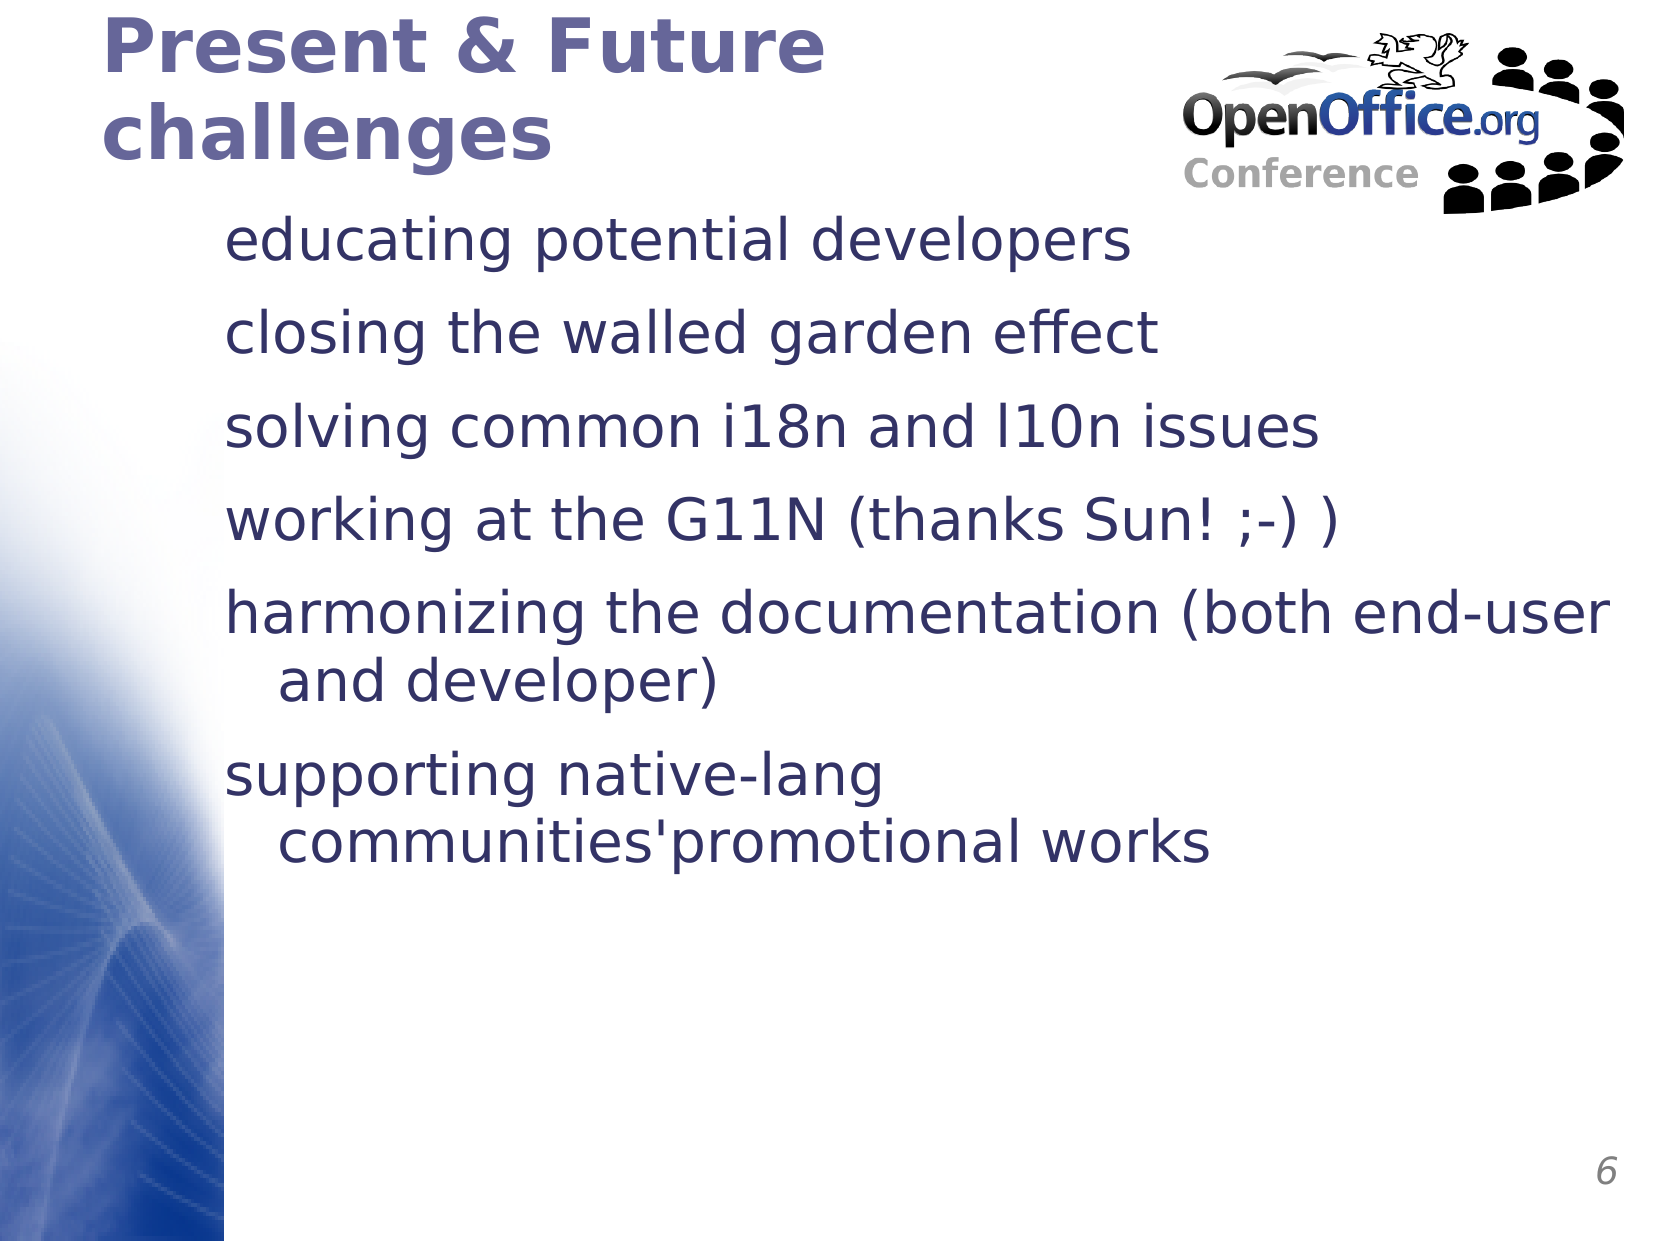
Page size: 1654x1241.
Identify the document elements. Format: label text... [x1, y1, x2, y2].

picture [0, 0, 224, 1241]
title Present & Future challenges [12, 2, 975, 178]
picture [1183, 33, 1624, 206]
list educating potential developers closing the walled garden effect solving common i18n and l10n issues working at the G11N (thanks Sun! ;-) ) harmonizing the documentation (both end-user and developer) supporting native-lang communities'promotional works [206, 206, 1625, 1170]
